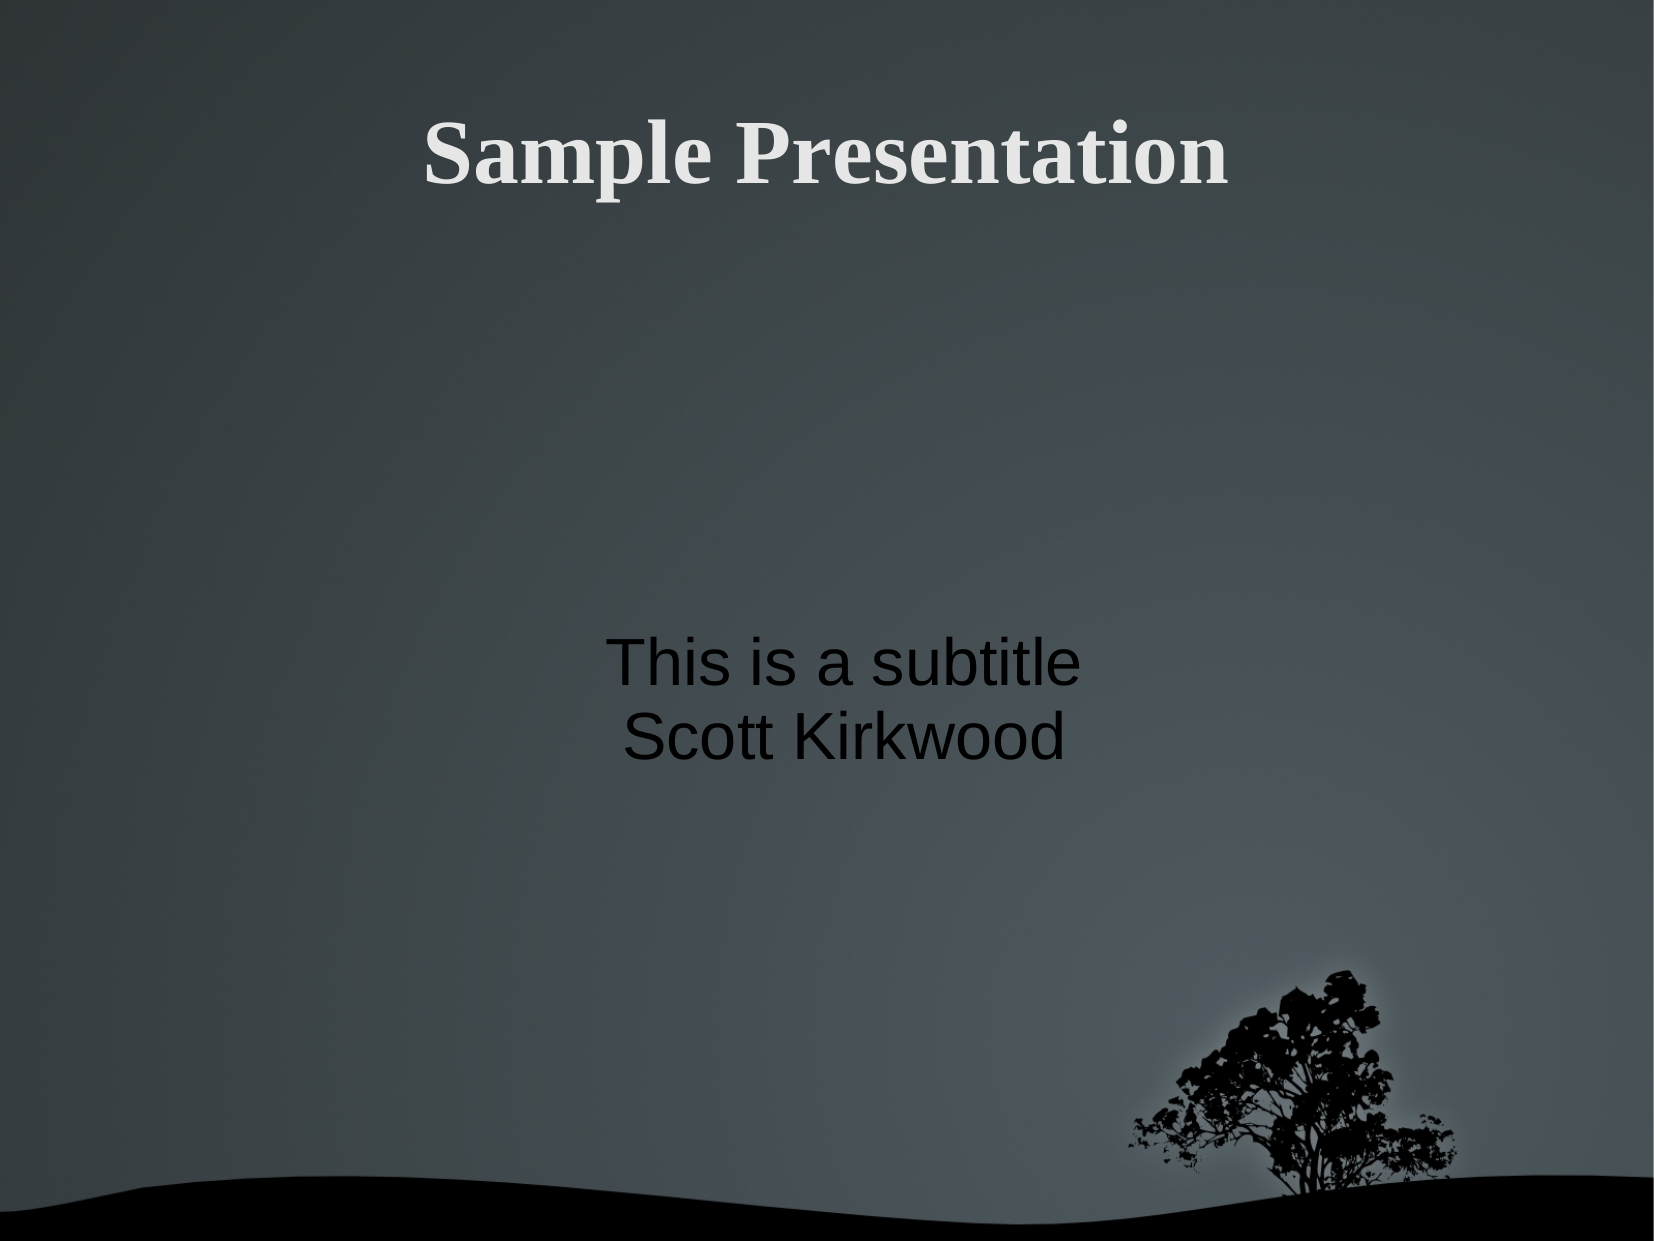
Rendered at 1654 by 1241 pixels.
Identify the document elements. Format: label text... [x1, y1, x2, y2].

picture [0, 0, 1654, 1241]
subtitle This is a subtitle Scott Kirkwood [82, 290, 1571, 1109]
title Sample Presentation [82, 49, 1571, 257]
